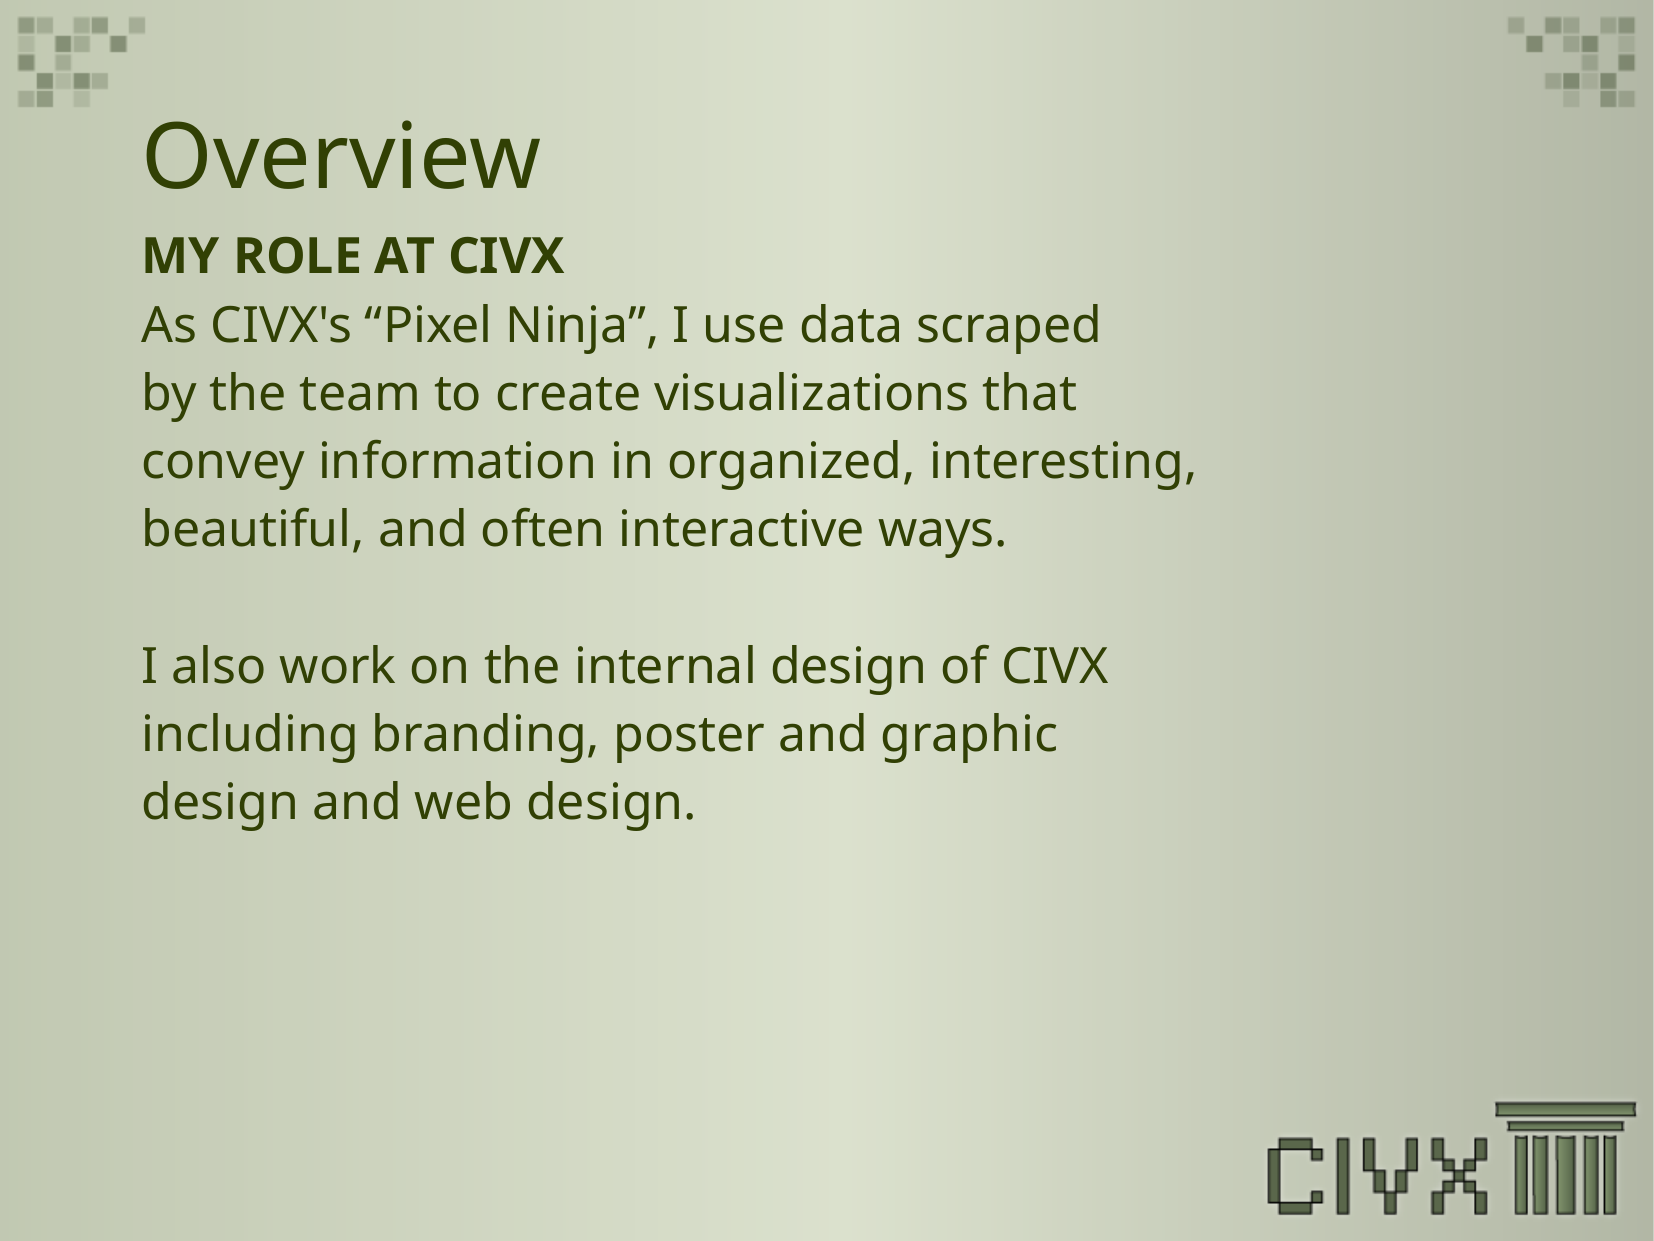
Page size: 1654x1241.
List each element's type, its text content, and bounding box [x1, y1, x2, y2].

title Overview [141, 56, 1630, 250]
picture [0, 0, 1654, 1241]
subtitle MY ROLE AT CIVX As CIVX's “Pixel Ninja”, I use data scraped by the team to create visualizations that convey information in organized, interesting, beautiful, and often interactive ways. I also work on the internal design of CIVX including branding, poster and graphic design and web design. [141, 262, 1630, 1066]
